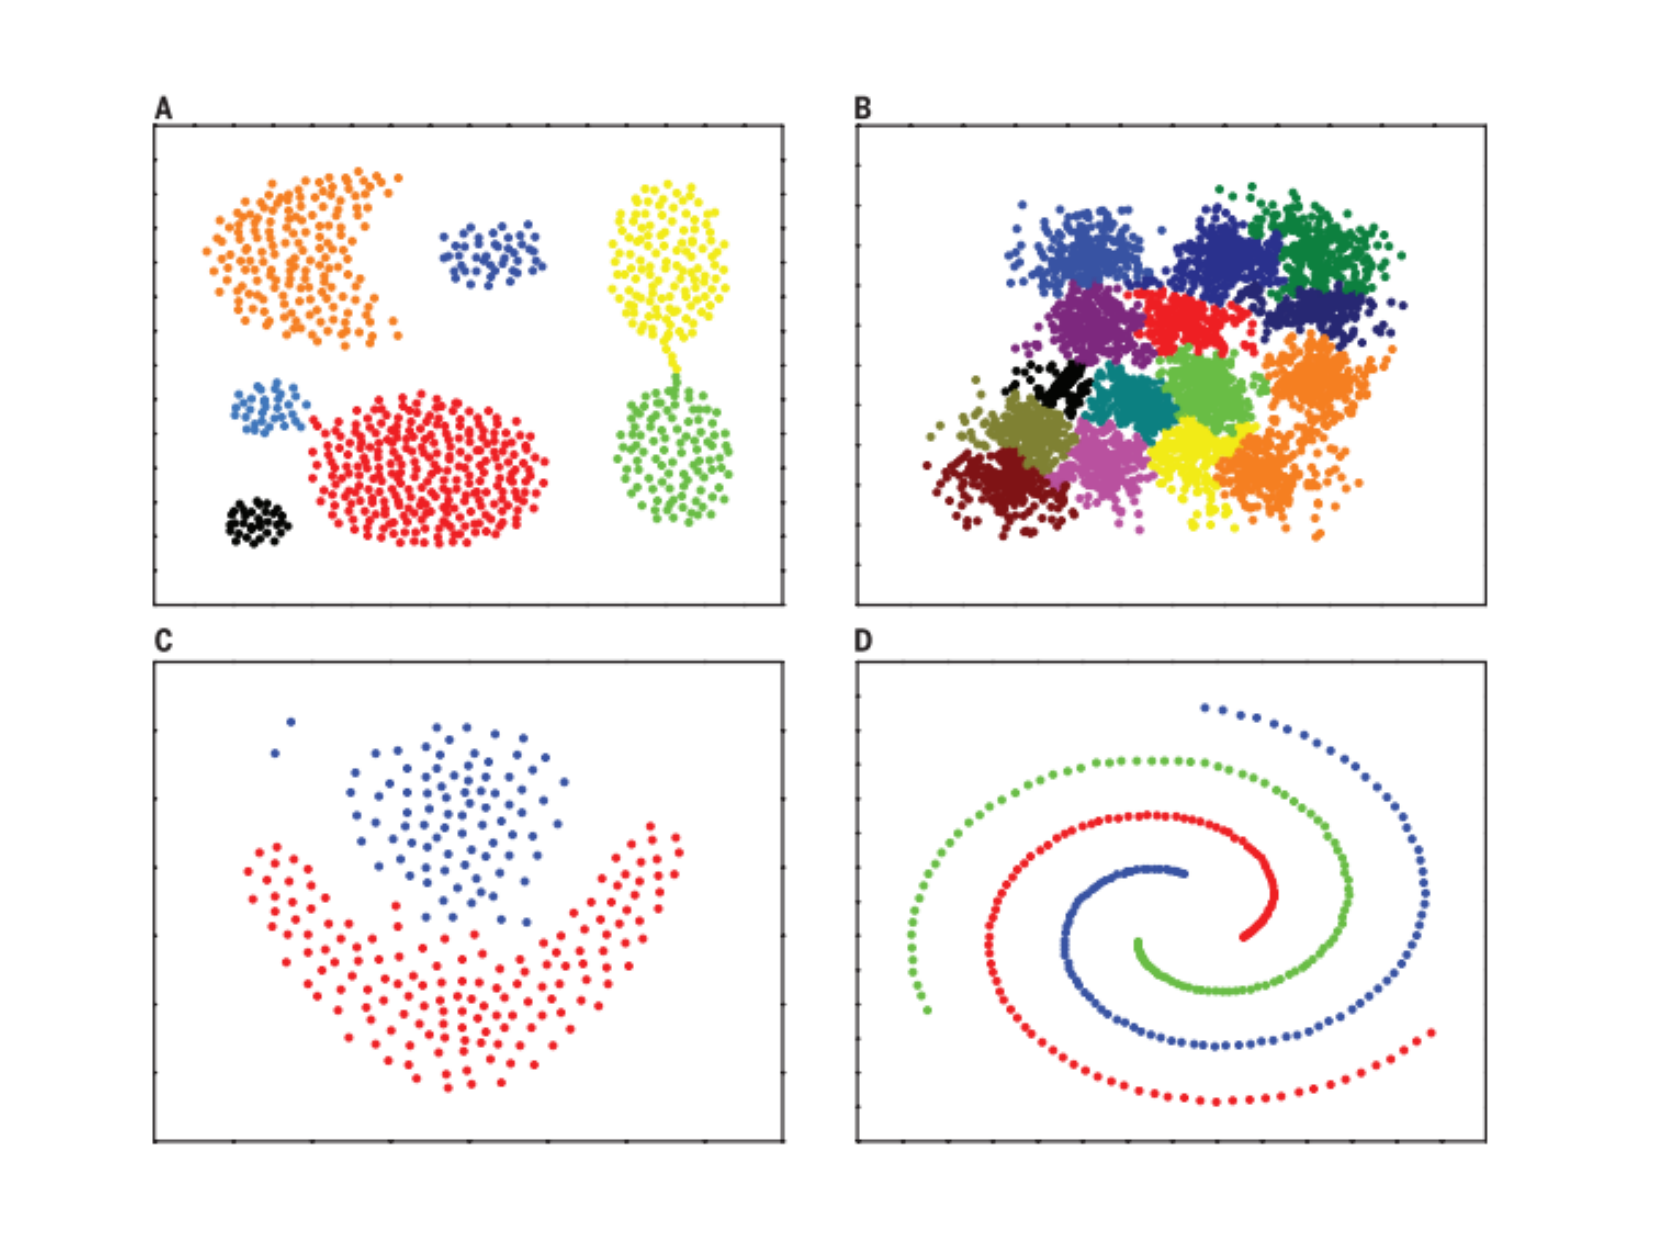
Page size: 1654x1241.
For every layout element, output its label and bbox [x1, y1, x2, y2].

picture [94, 82, 1536, 1162]
